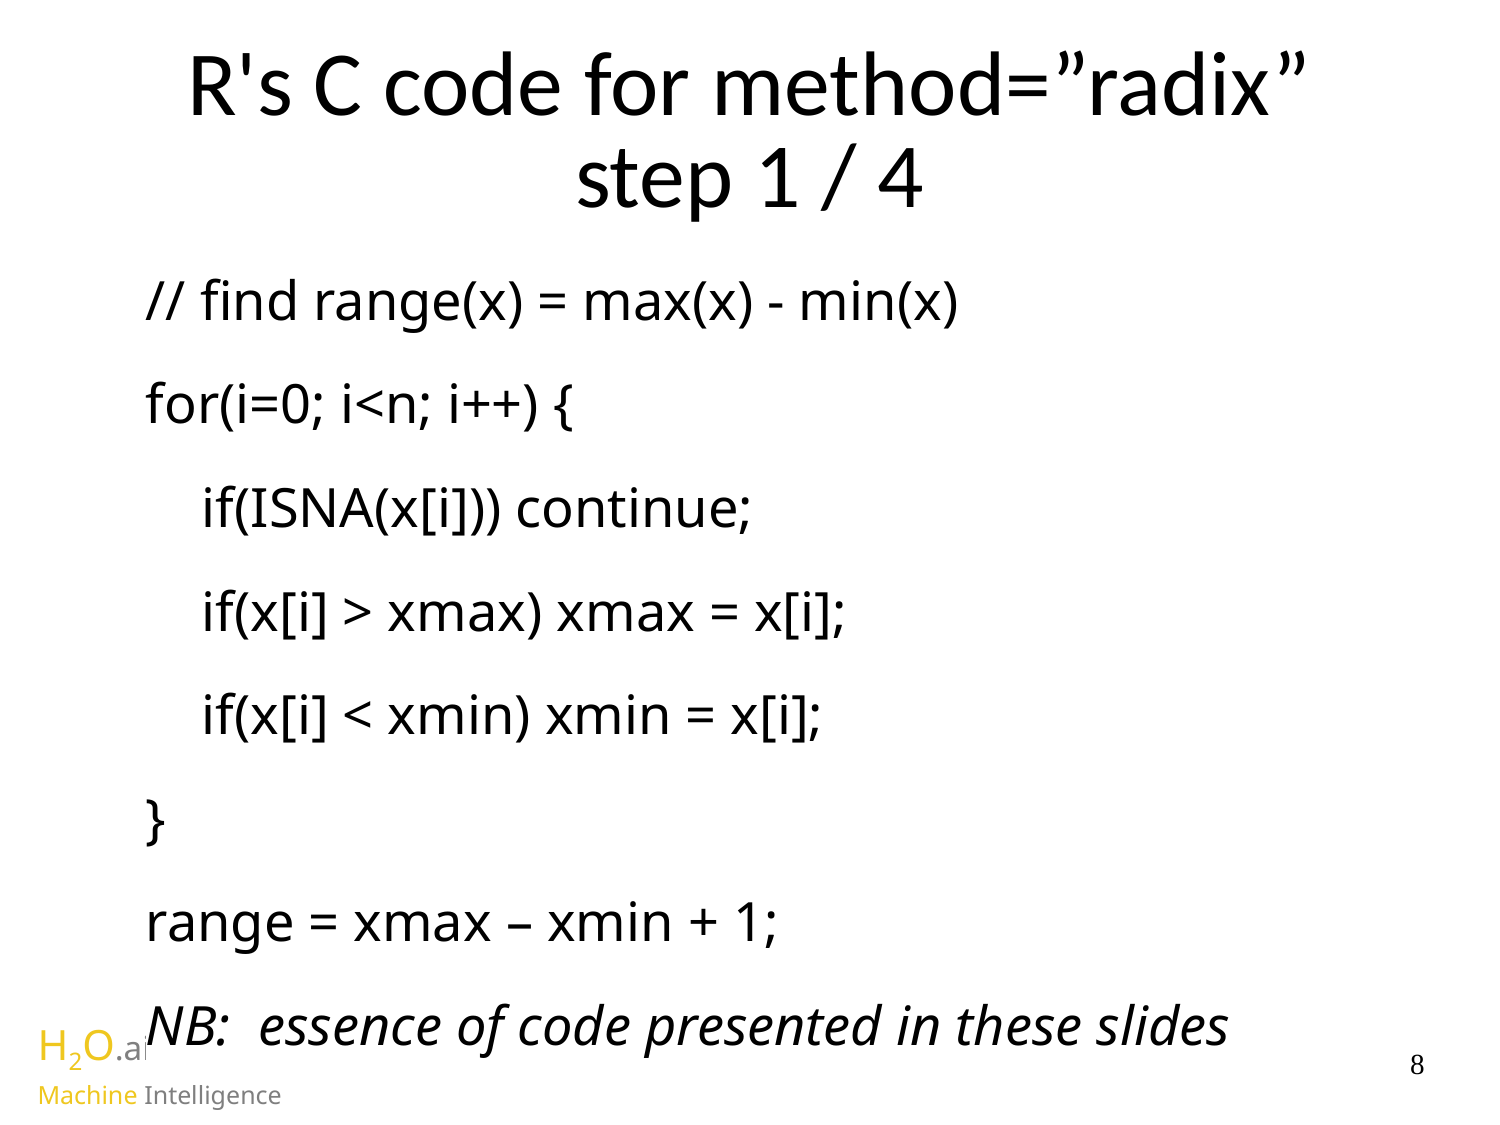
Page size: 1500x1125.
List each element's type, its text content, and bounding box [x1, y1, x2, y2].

list // find range(x) = max(x) - min(x) for(i=0; i<n; i++) { if(ISNA(x[i])) continue; if(x[i] > xmax) xmax = x[i]; if(x[i] < xmin) xmin = x[i]; } range = xmax – xmin + 1; NB: essence of code presented in these slides [75, 262, 1425, 1125]
title R's C code for method=”radix” step 1 / 4 [75, 15, 1425, 262]
